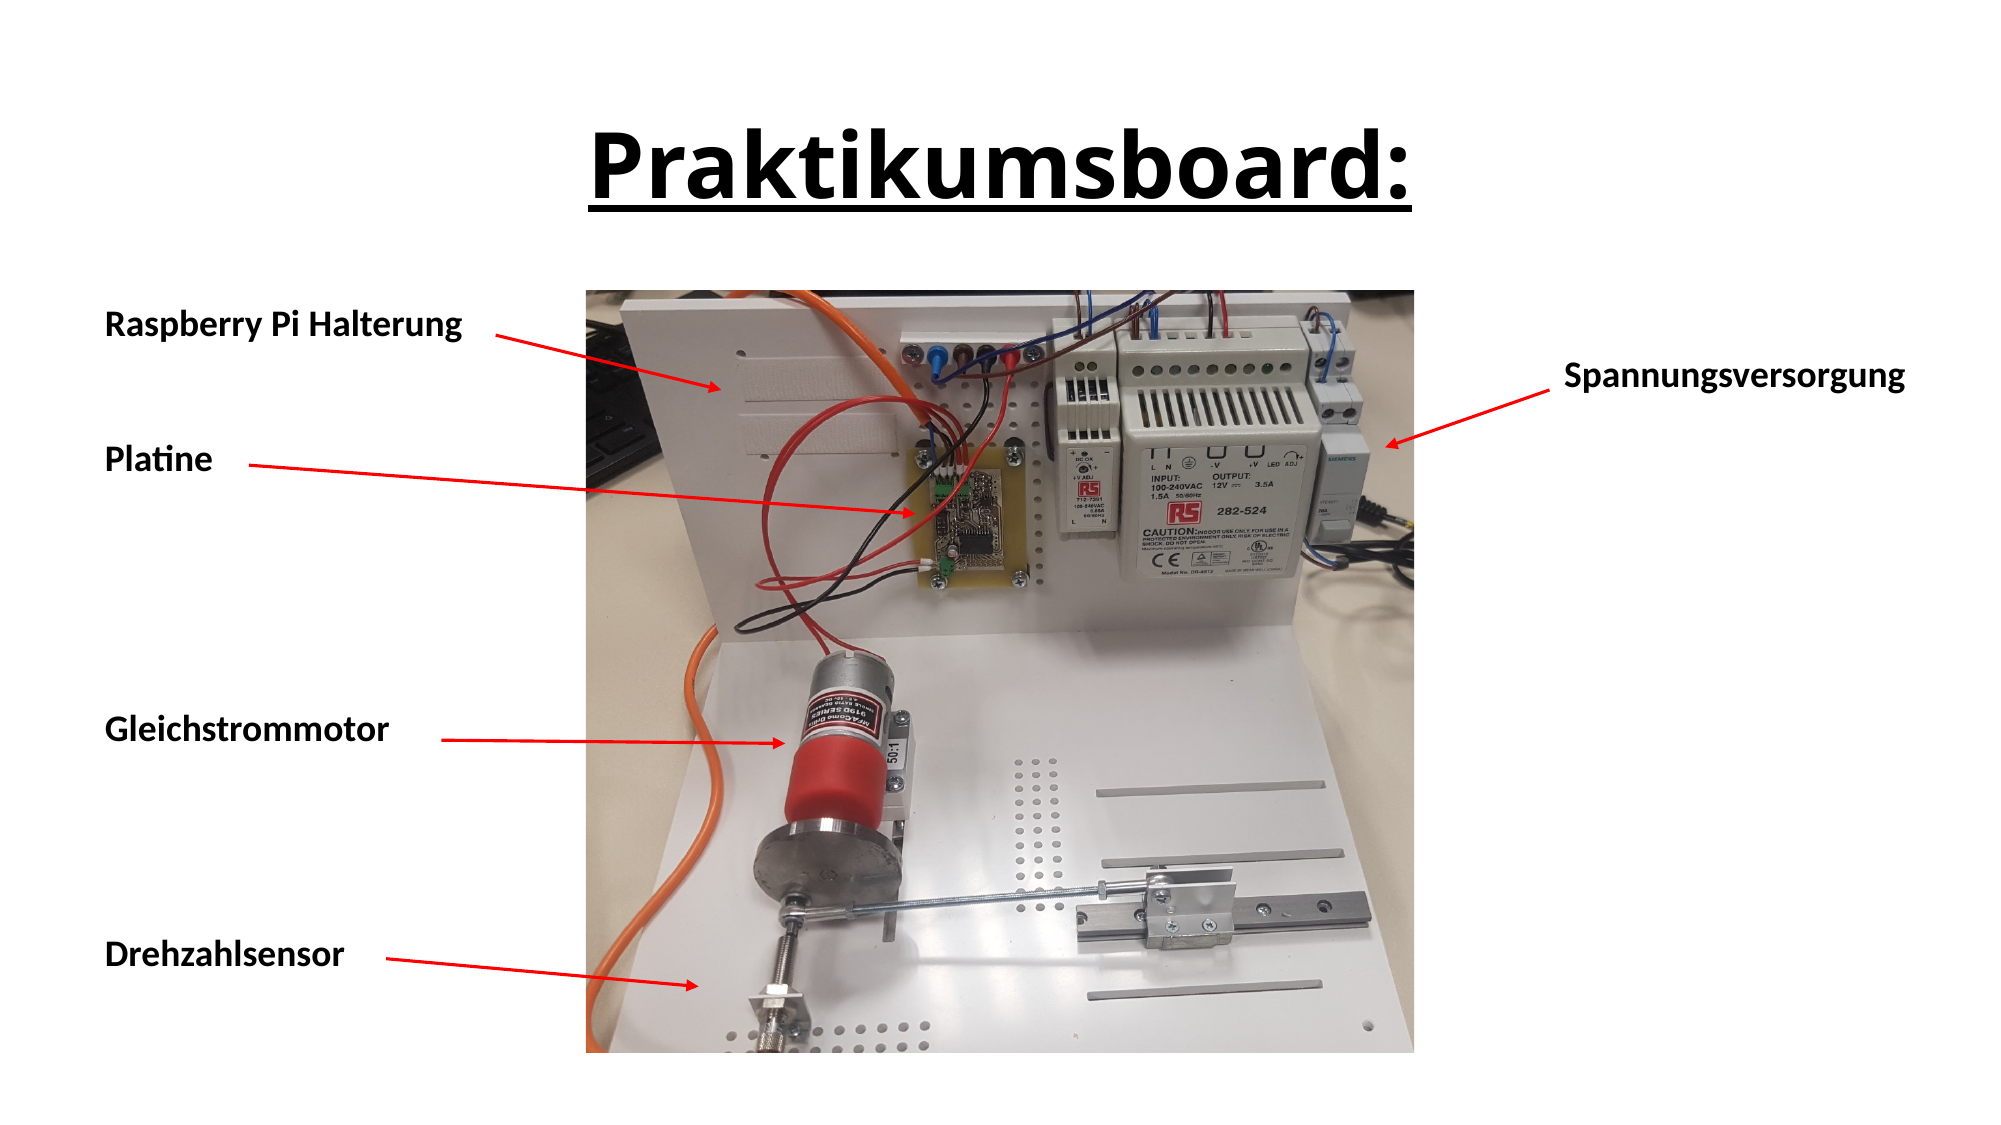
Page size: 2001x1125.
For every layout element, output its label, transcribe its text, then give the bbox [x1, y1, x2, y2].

text_box Raspberry Pi Halterung Platine Gleichstrommotor Drehzahlsensor [90, 292, 556, 982]
text_box Spannungsversorgung [1549, 297, 1935, 403]
picture [585, 277, 1415, 1066]
title Praktikumsboard: [137, 59, 1863, 278]
